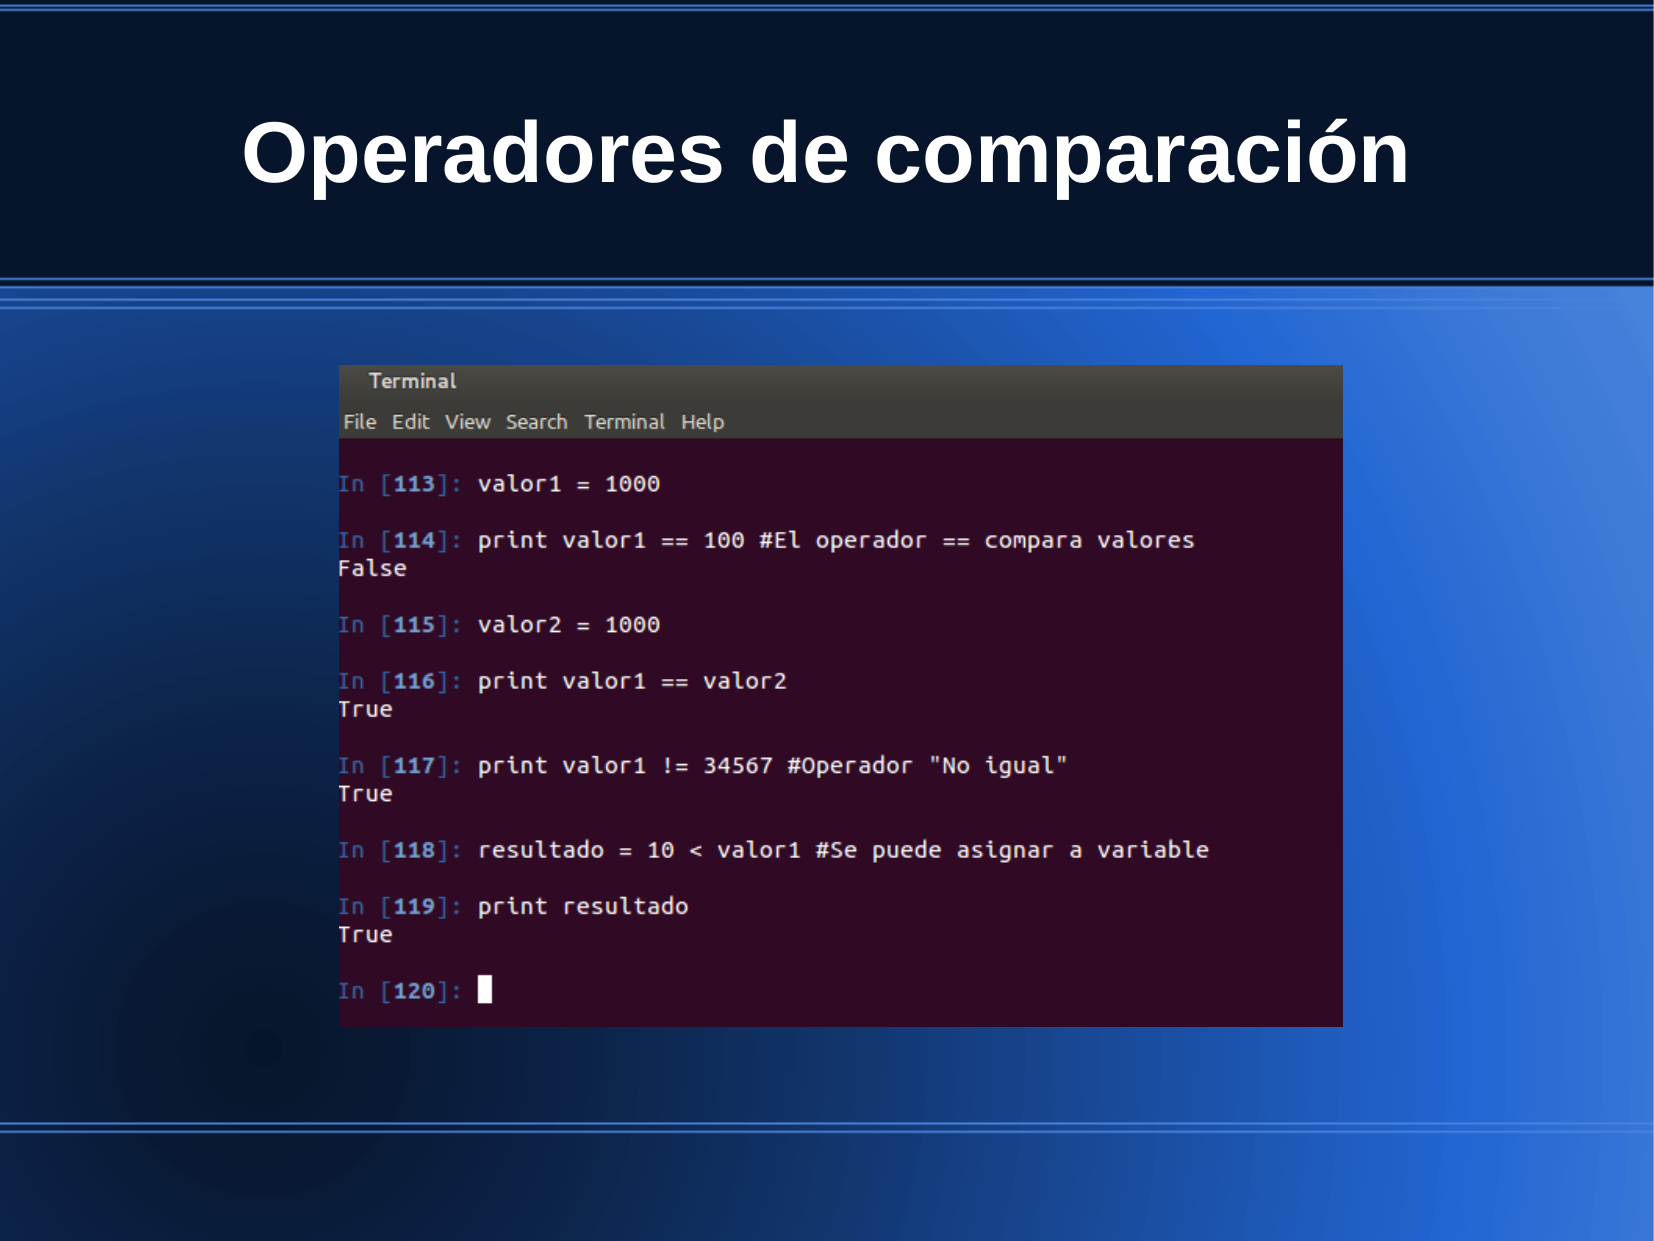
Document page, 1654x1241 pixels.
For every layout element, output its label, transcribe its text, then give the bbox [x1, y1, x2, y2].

title Operadores de comparación [82, 49, 1571, 257]
picture [0, 0, 1654, 1241]
